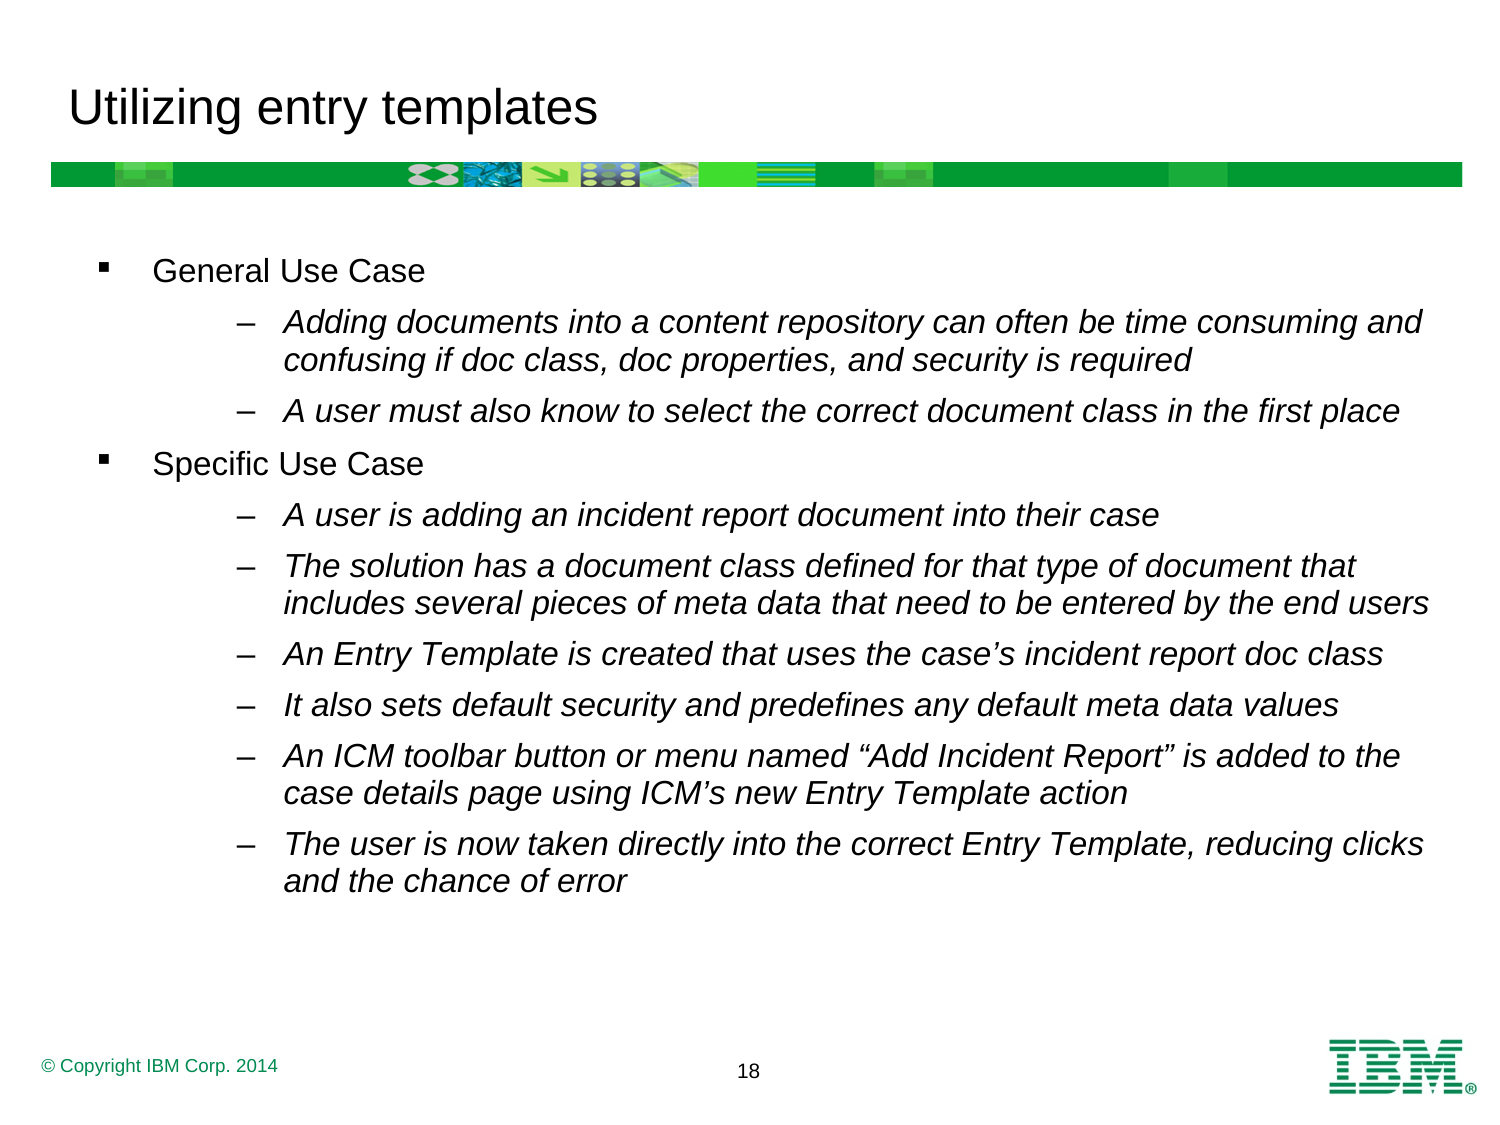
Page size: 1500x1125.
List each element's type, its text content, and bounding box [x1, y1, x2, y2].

title Utilizing entry templates [53, 69, 1239, 144]
list General Use Case Adding documents into a content repository can often be time consuming and confusing if doc class, doc properties, and security is required A user must also know to select the correct document class in the first place Specific Use Case A user is adding an incident report document into their case The solution has a document class defined for that type of document that includes several pieces of meta data that need to be entered by the end users An Entry Template is created that uses the case’s incident report doc class It also sets default security and predefines any default meta data values An ICM toolbar button or menu named “Add Incident Report” is added to the case details page using ICM’s new Entry Template action The user is now taken directly into the correct Entry Template, reducing clicks and the chance of error [24, 243, 1463, 1067]
picture [50, 161, 1463, 189]
picture [1327, 1037, 1479, 1096]
